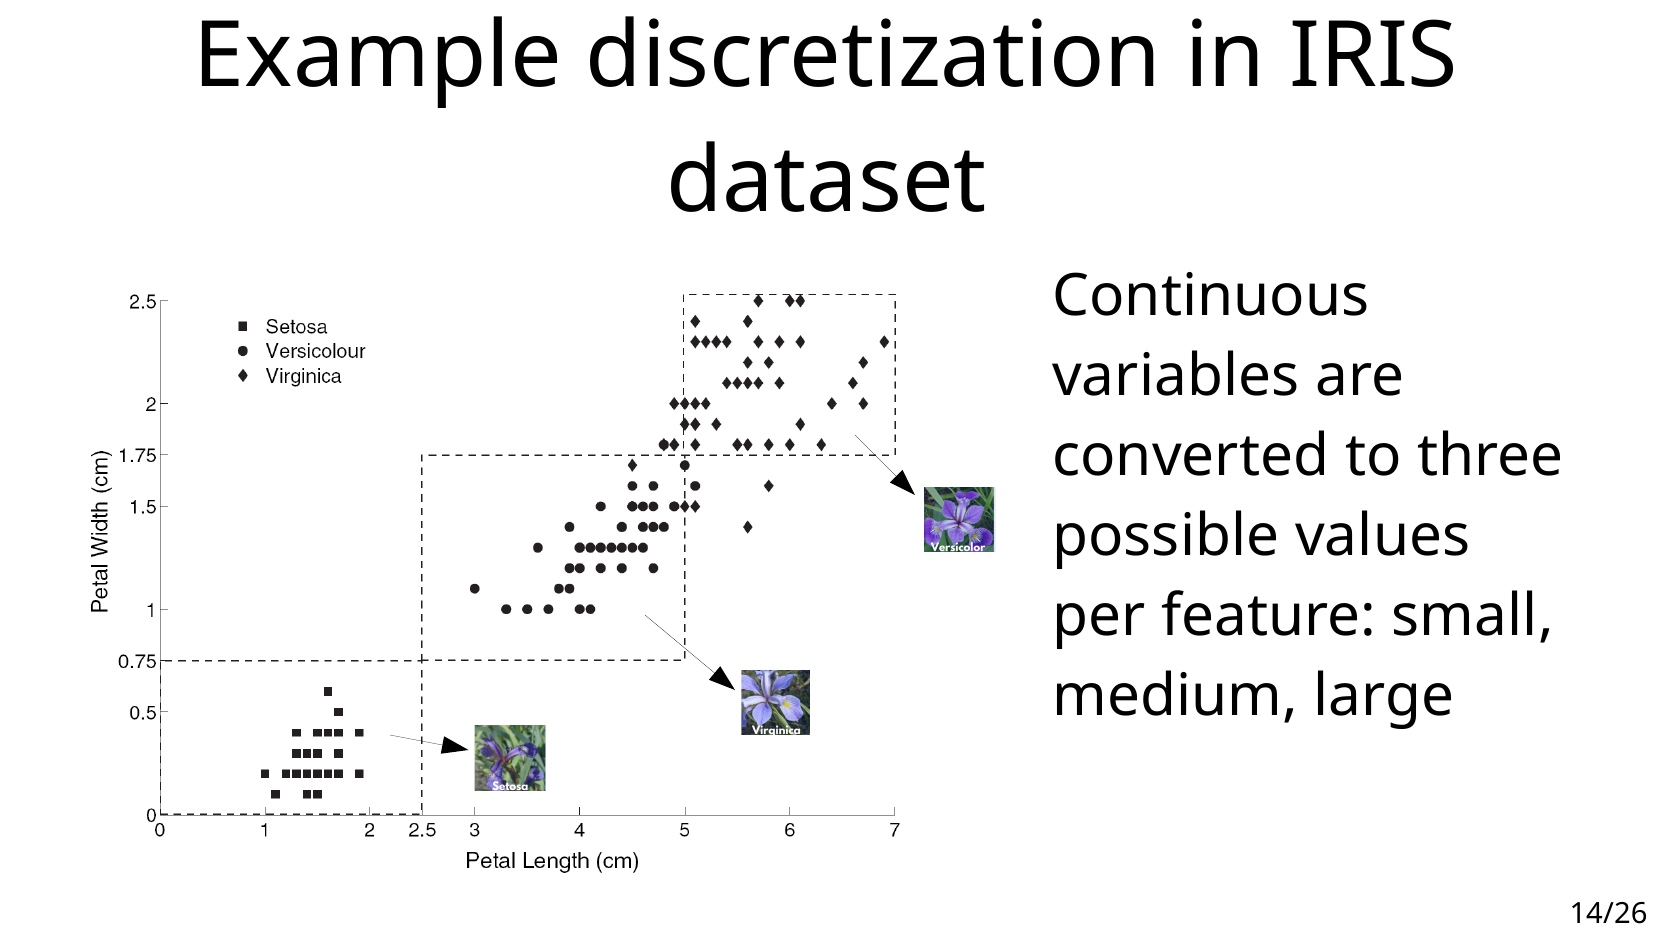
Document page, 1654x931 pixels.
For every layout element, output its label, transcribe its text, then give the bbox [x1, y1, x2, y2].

list Continuous variables are converted to three possible values per feature: small, medium, large [990, 253, 1571, 793]
picture [75, 258, 996, 886]
title Example discretization in IRIS dataset [82, 1, 1571, 226]
